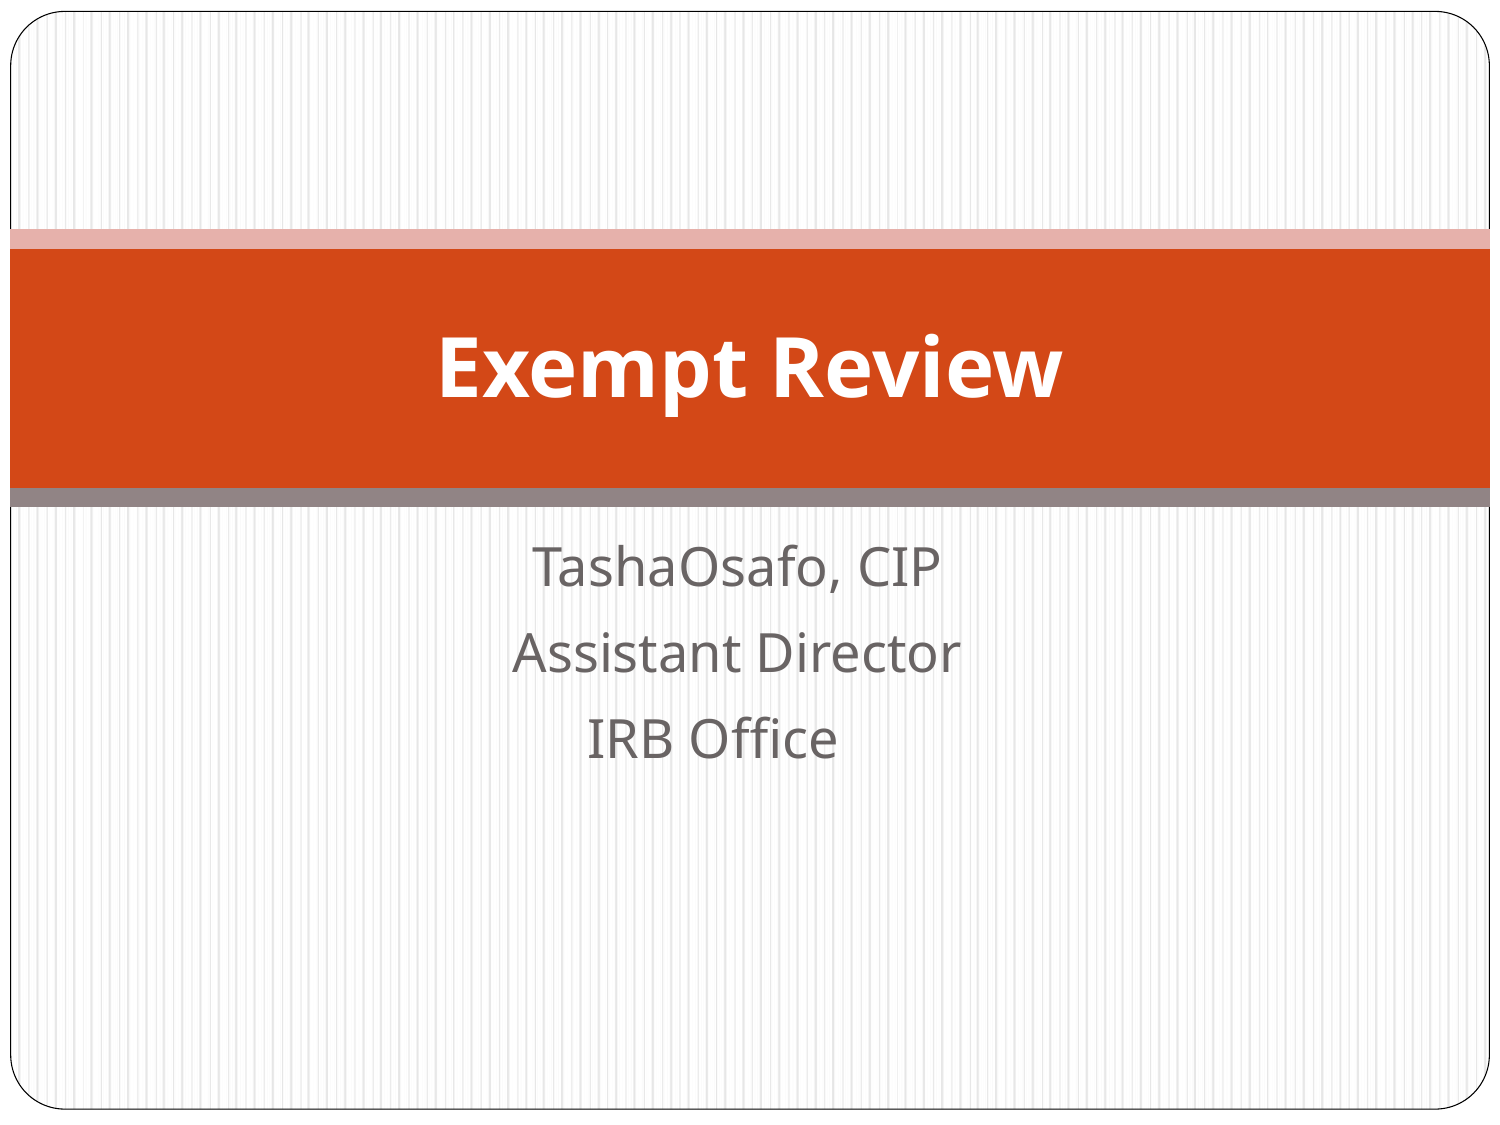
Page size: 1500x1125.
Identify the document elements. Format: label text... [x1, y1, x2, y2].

subtitle Tasha Osafo, CIP Assistant Director IRB Office [212, 525, 1263, 788]
title Exempt Review [75, 247, 1426, 489]
